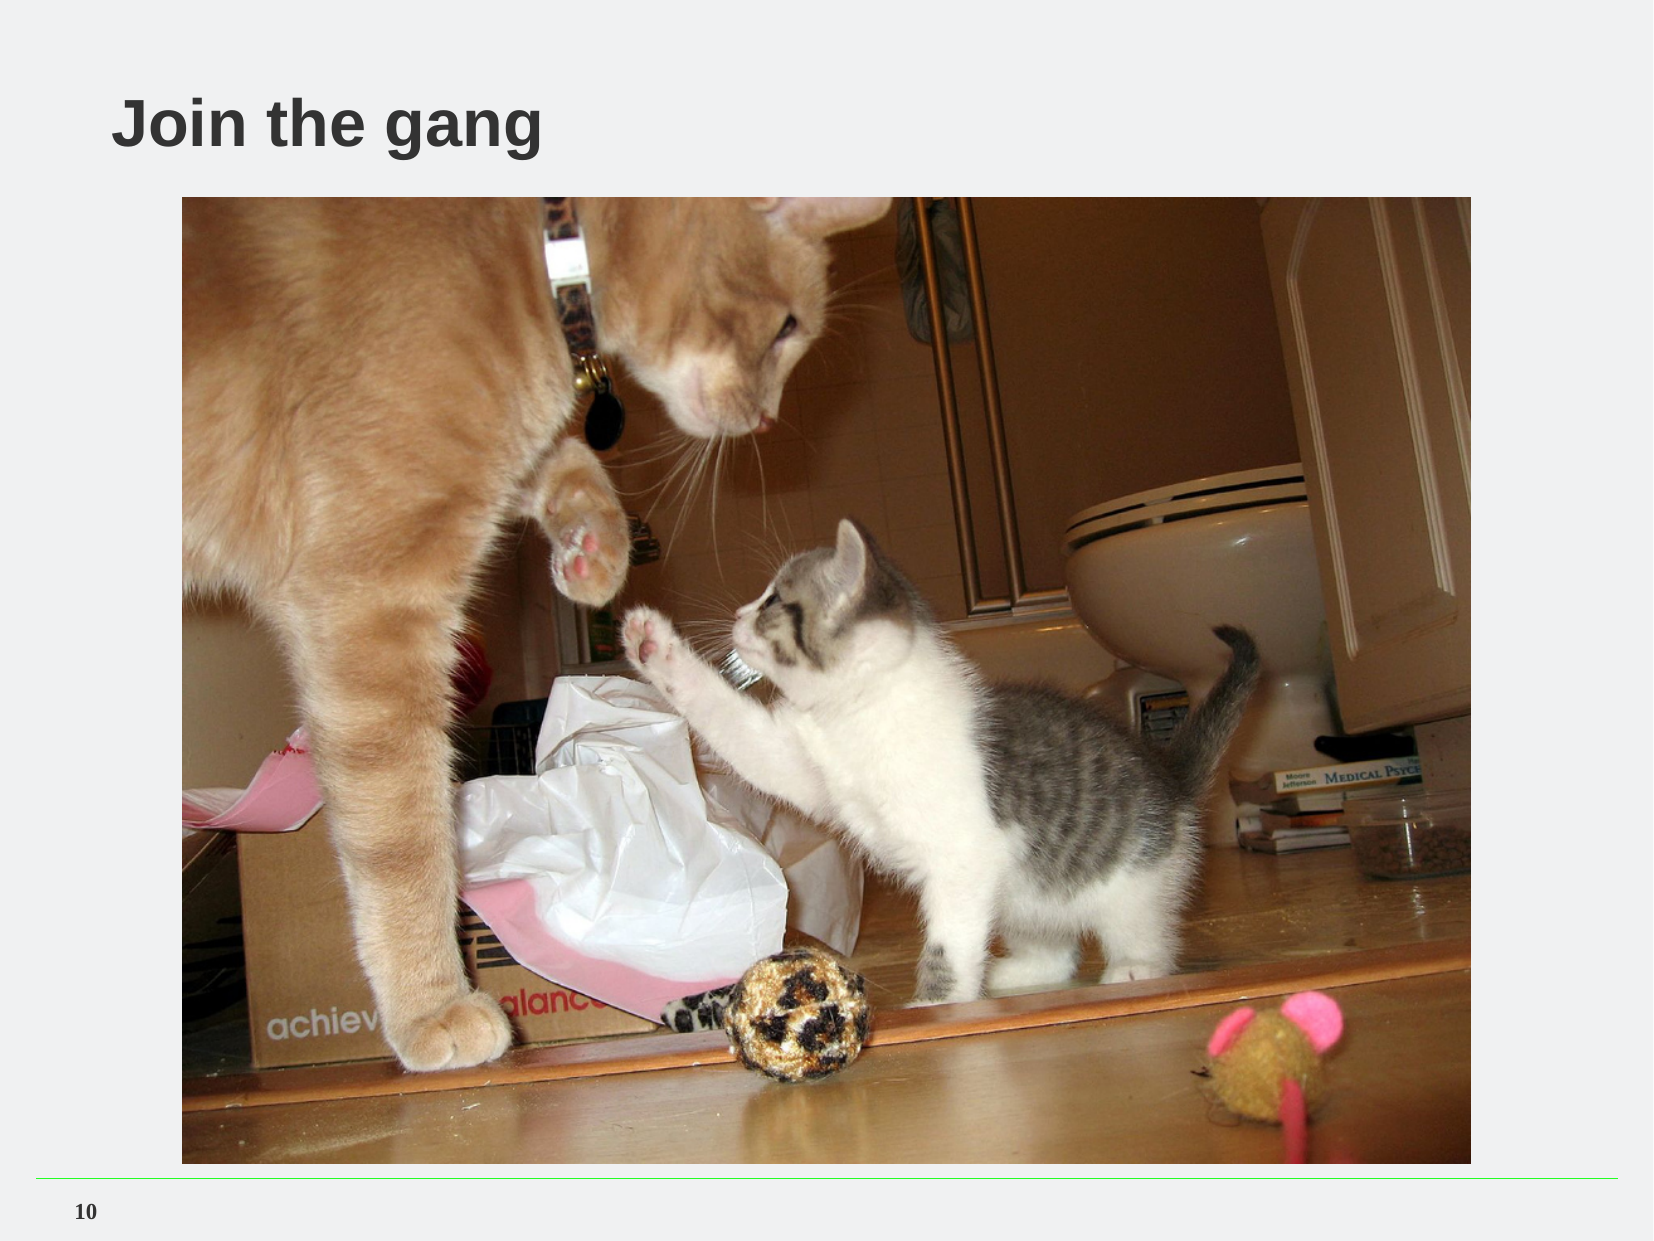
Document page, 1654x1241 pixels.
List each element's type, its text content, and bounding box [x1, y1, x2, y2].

picture [0, 0, 1654, 1241]
title Join the gang [82, 49, 1571, 198]
